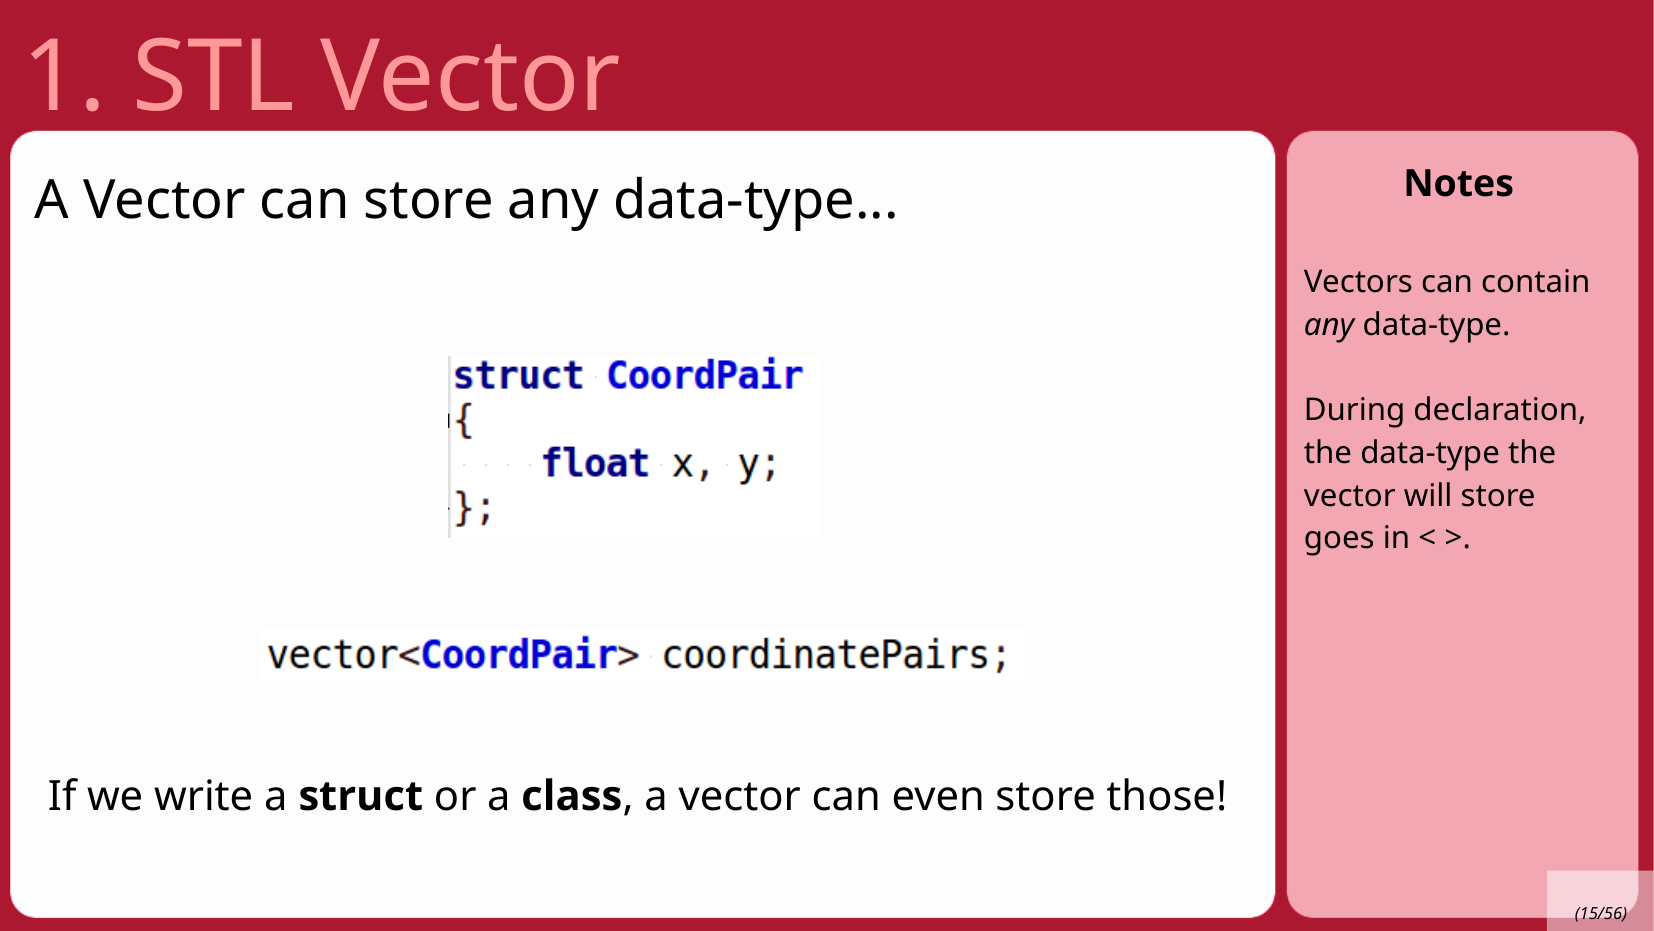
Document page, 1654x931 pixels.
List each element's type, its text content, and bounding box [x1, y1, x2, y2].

text_box Notes Vectors can contain any data-type. During declaration, the data-type the vector will store goes in < >. [1289, 149, 1629, 496]
text_box (<number>/56) [1546, 877, 1654, 931]
text_box If we write a struct or a class, a vector can even store those! [31, 765, 1245, 832]
text_box A Vector can store any data-type... [34, 160, 1248, 227]
title 1. STL Vector [22, 7, 1511, 136]
picture [0, 0, 1654, 931]
